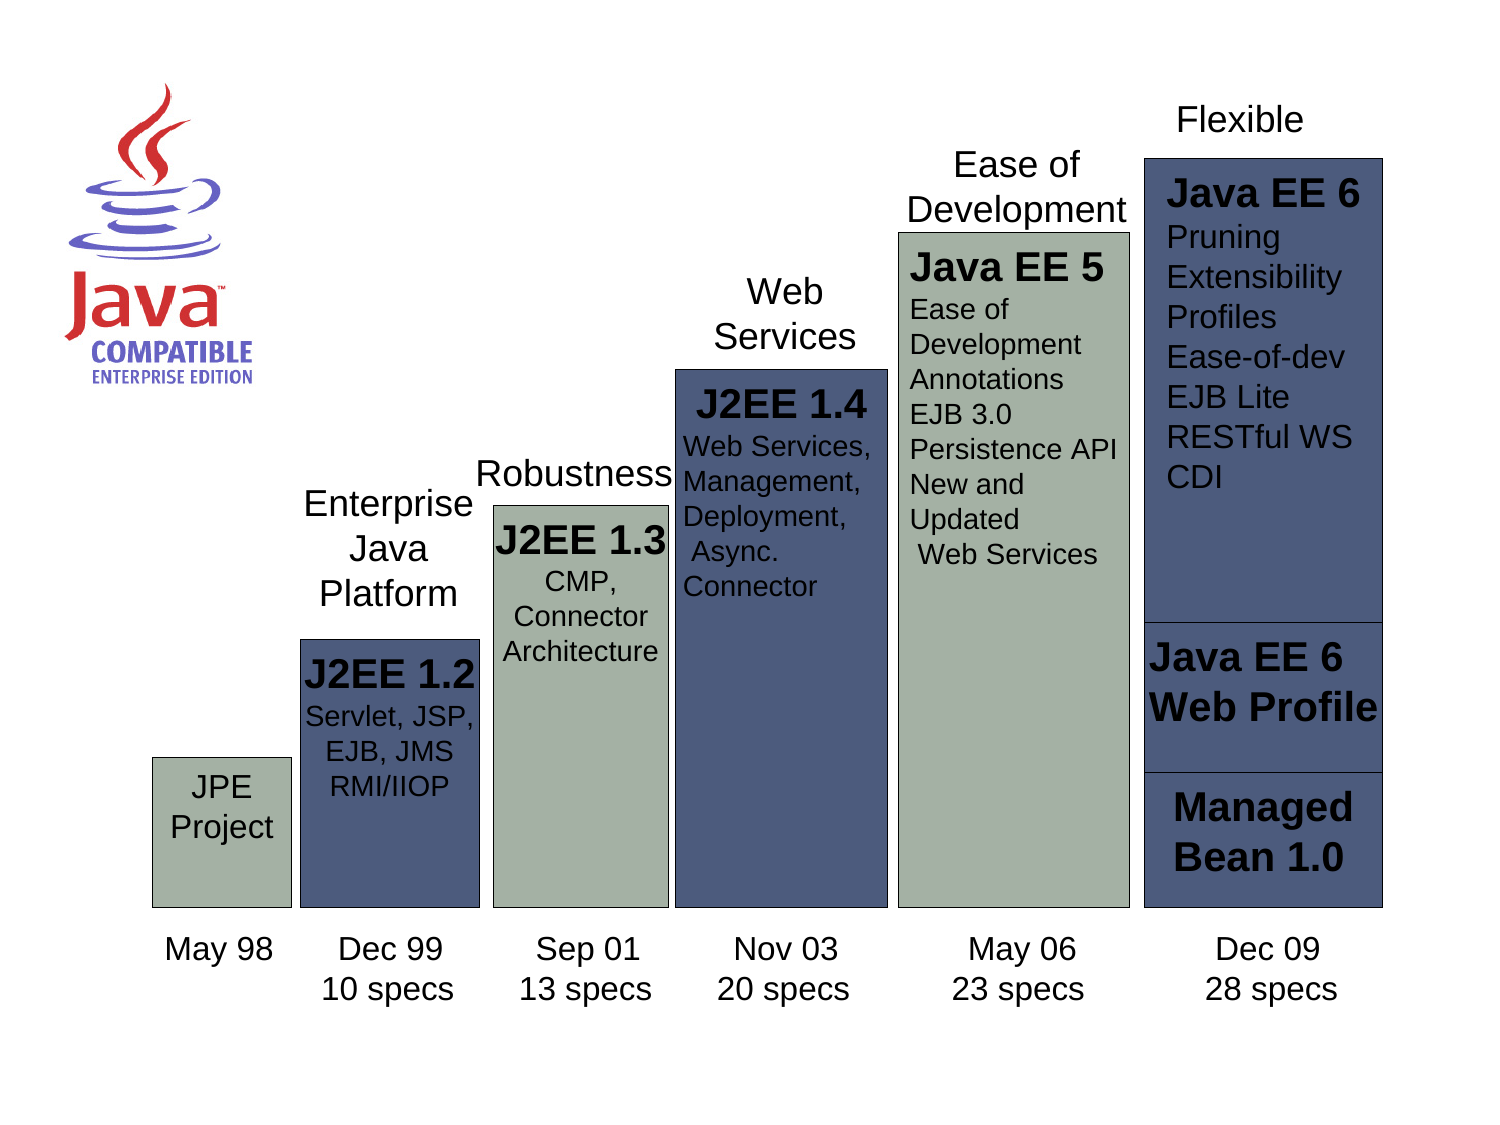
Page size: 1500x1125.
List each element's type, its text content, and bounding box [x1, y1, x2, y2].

text_box [757, 452, 978, 640]
text_box JPE Project [152, 757, 292, 908]
text_box Robustness [460, 441, 717, 514]
text_box Java EE 6 Pruning Extensibility Profiles Ease-of-dev EJB Lite RESTful WS CDI [1144, 158, 1383, 622]
text_box May 98 Dec 99 Sep 01 Nov 03 May 06 Dec 09 10 specs 13 specs 20 specs 23 specs 28 specs [149, 919, 1500, 1015]
text_box Web Services [698, 259, 880, 369]
text_box Ease of Development [891, 132, 1175, 242]
text_box Java EE 6 Web Profile [1144, 622, 1383, 772]
text_box J2EE 1.3 CMP, Connector Architecture [493, 514, 669, 908]
text_box Java EE 5 Ease of Development Annotations EJB 3.0 Persistence API New and Updated Web Services [898, 242, 1130, 908]
text_box Enterprise Java Platform [279, 471, 498, 625]
text_box J2EE 1.4 Web Services, Management, Deployment, Async. Connector [675, 369, 888, 908]
text_box Managed Bean 1.0 [1144, 772, 1383, 908]
picture [50, 74, 263, 393]
text_box Flexible [1161, 87, 1342, 148]
text_box J2EE 1.2 Servlet, JSP, EJB, JMS RMI/IIOP [300, 639, 480, 908]
